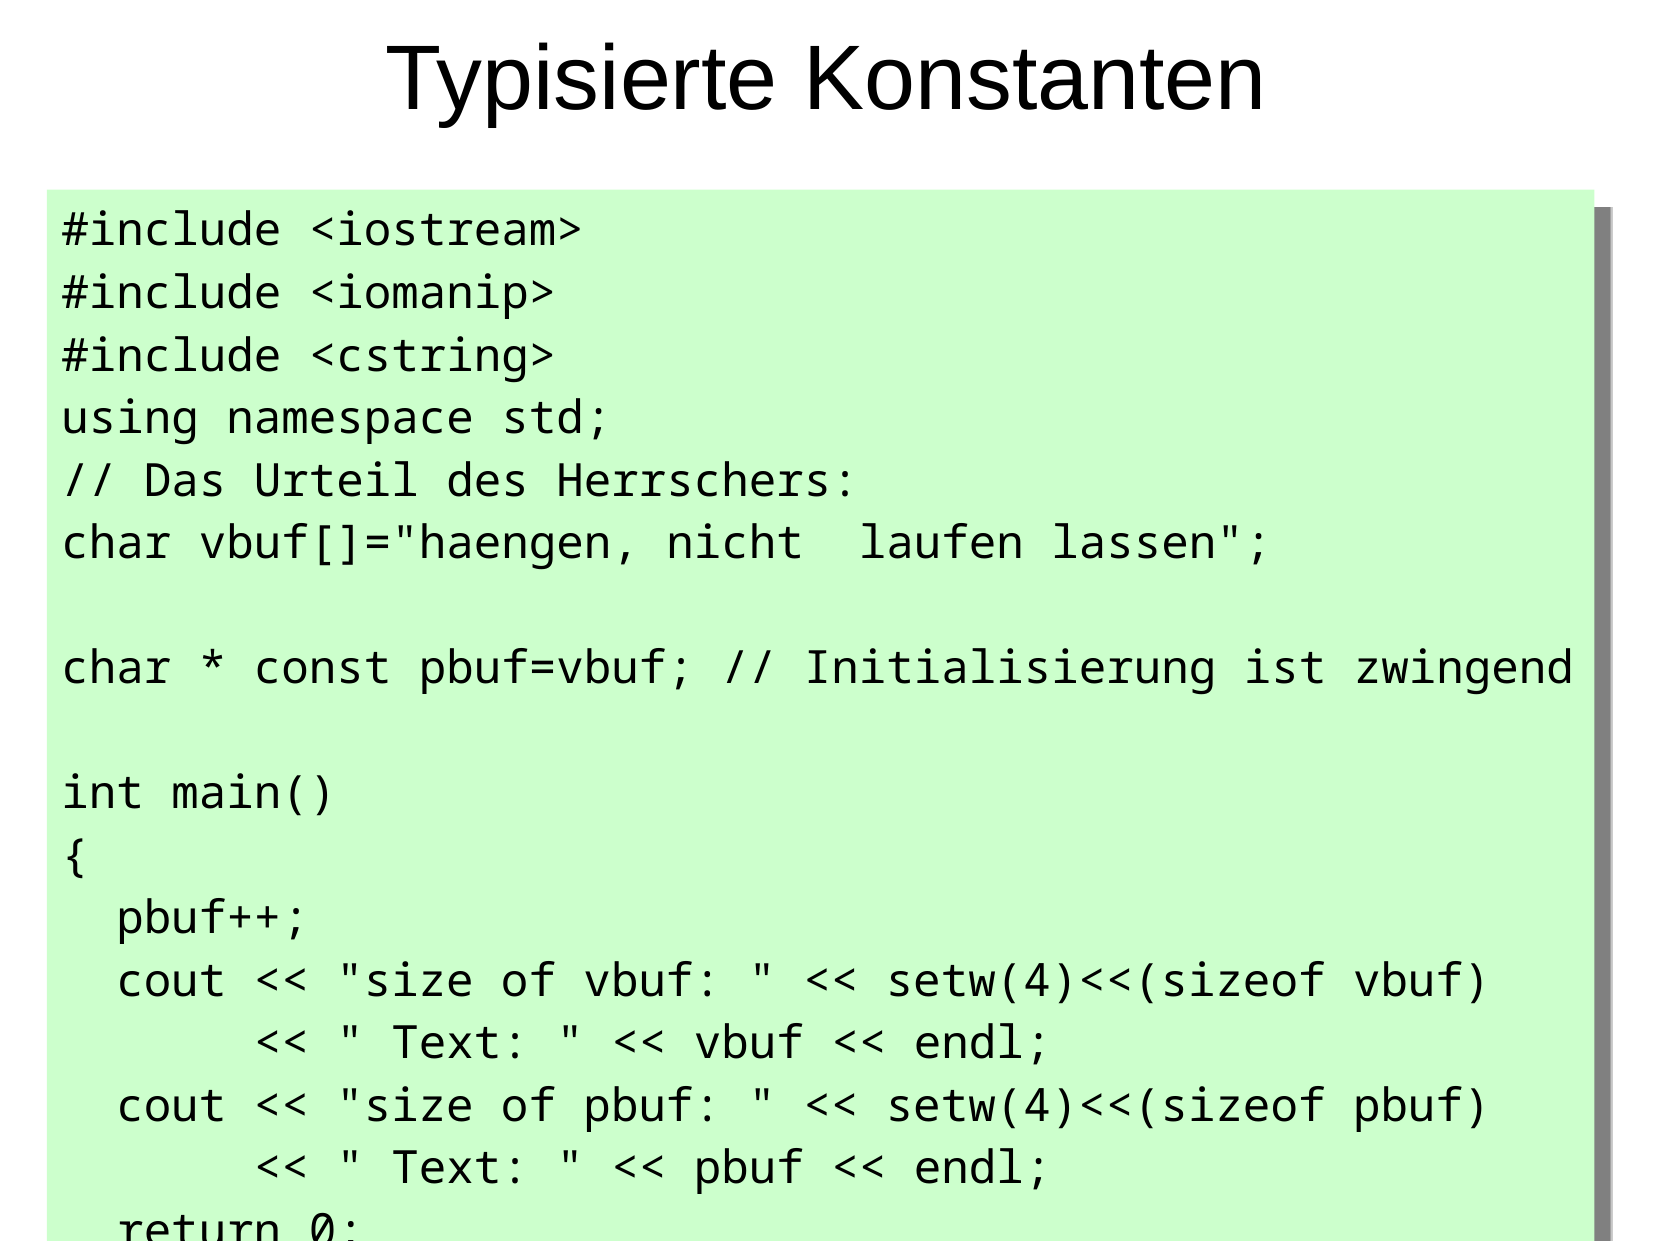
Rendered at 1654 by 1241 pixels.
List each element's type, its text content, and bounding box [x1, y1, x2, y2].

title Typisierte Konstanten [82, 19, 1571, 136]
text_box #include <iostream> #include <iomanip> #include <cstring> using namespace std; // Das Urteil des Herrschers: char vbuf[]="haengen, nicht laufen lassen"; char * const pbuf=vbuf; // Initialisierung ist zwingend int main() { pbuf++; cout << "size of vbuf: " << setw(4)<<(sizeof vbuf) << " Text: " << vbuf << endl; cout << "size of pbuf: " << setw(4)<<(sizeof pbuf) << " Text: " << pbuf << endl; return 0; } [46, 189, 1595, 1164]
